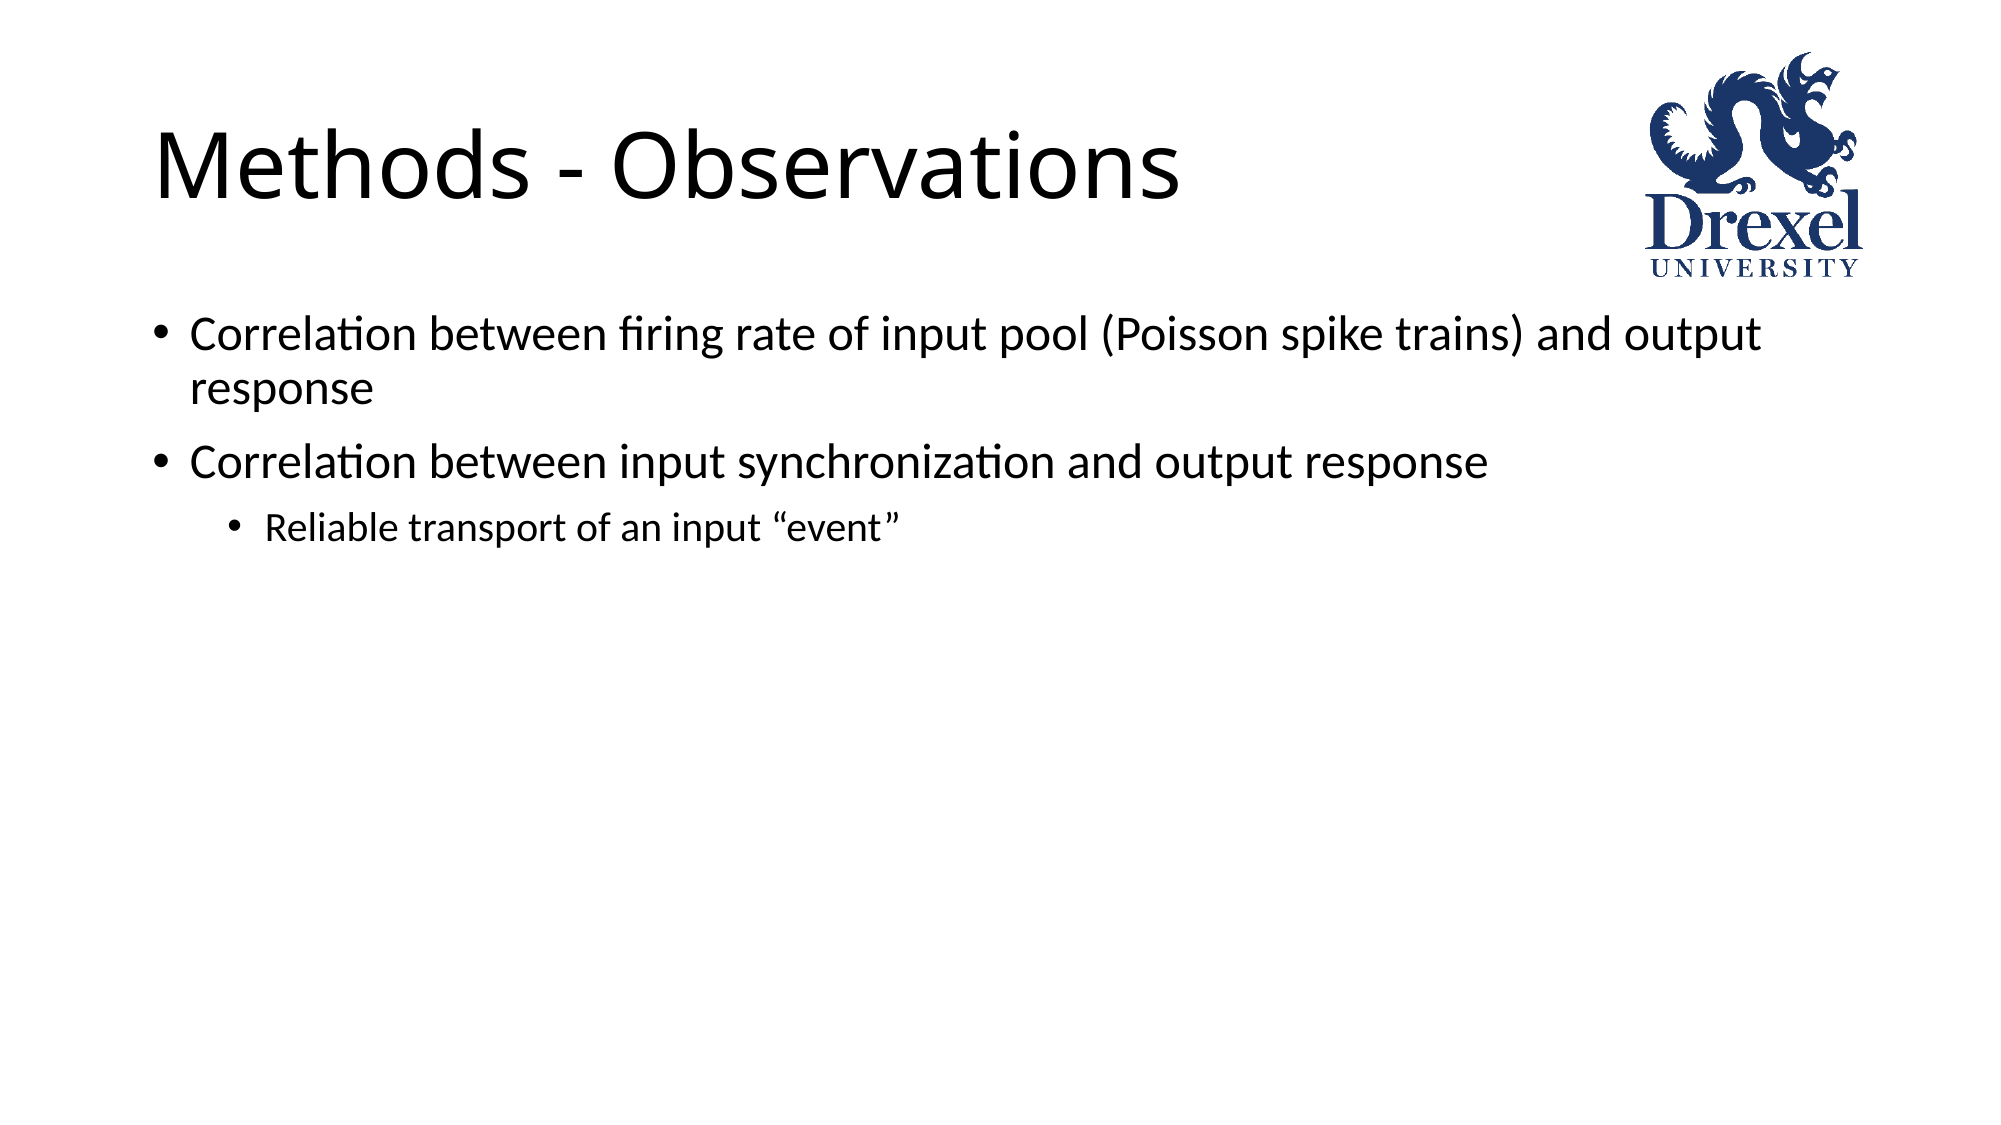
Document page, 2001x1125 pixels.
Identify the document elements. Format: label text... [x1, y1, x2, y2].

picture [1645, 52, 1863, 277]
title Methods - Observations [137, 59, 1288, 278]
list Correlation between firing rate of input pool (Poisson spike trains) and output response Correlation between input synchronization and output response Reliable transport of an input “event” [137, 299, 1863, 1014]
